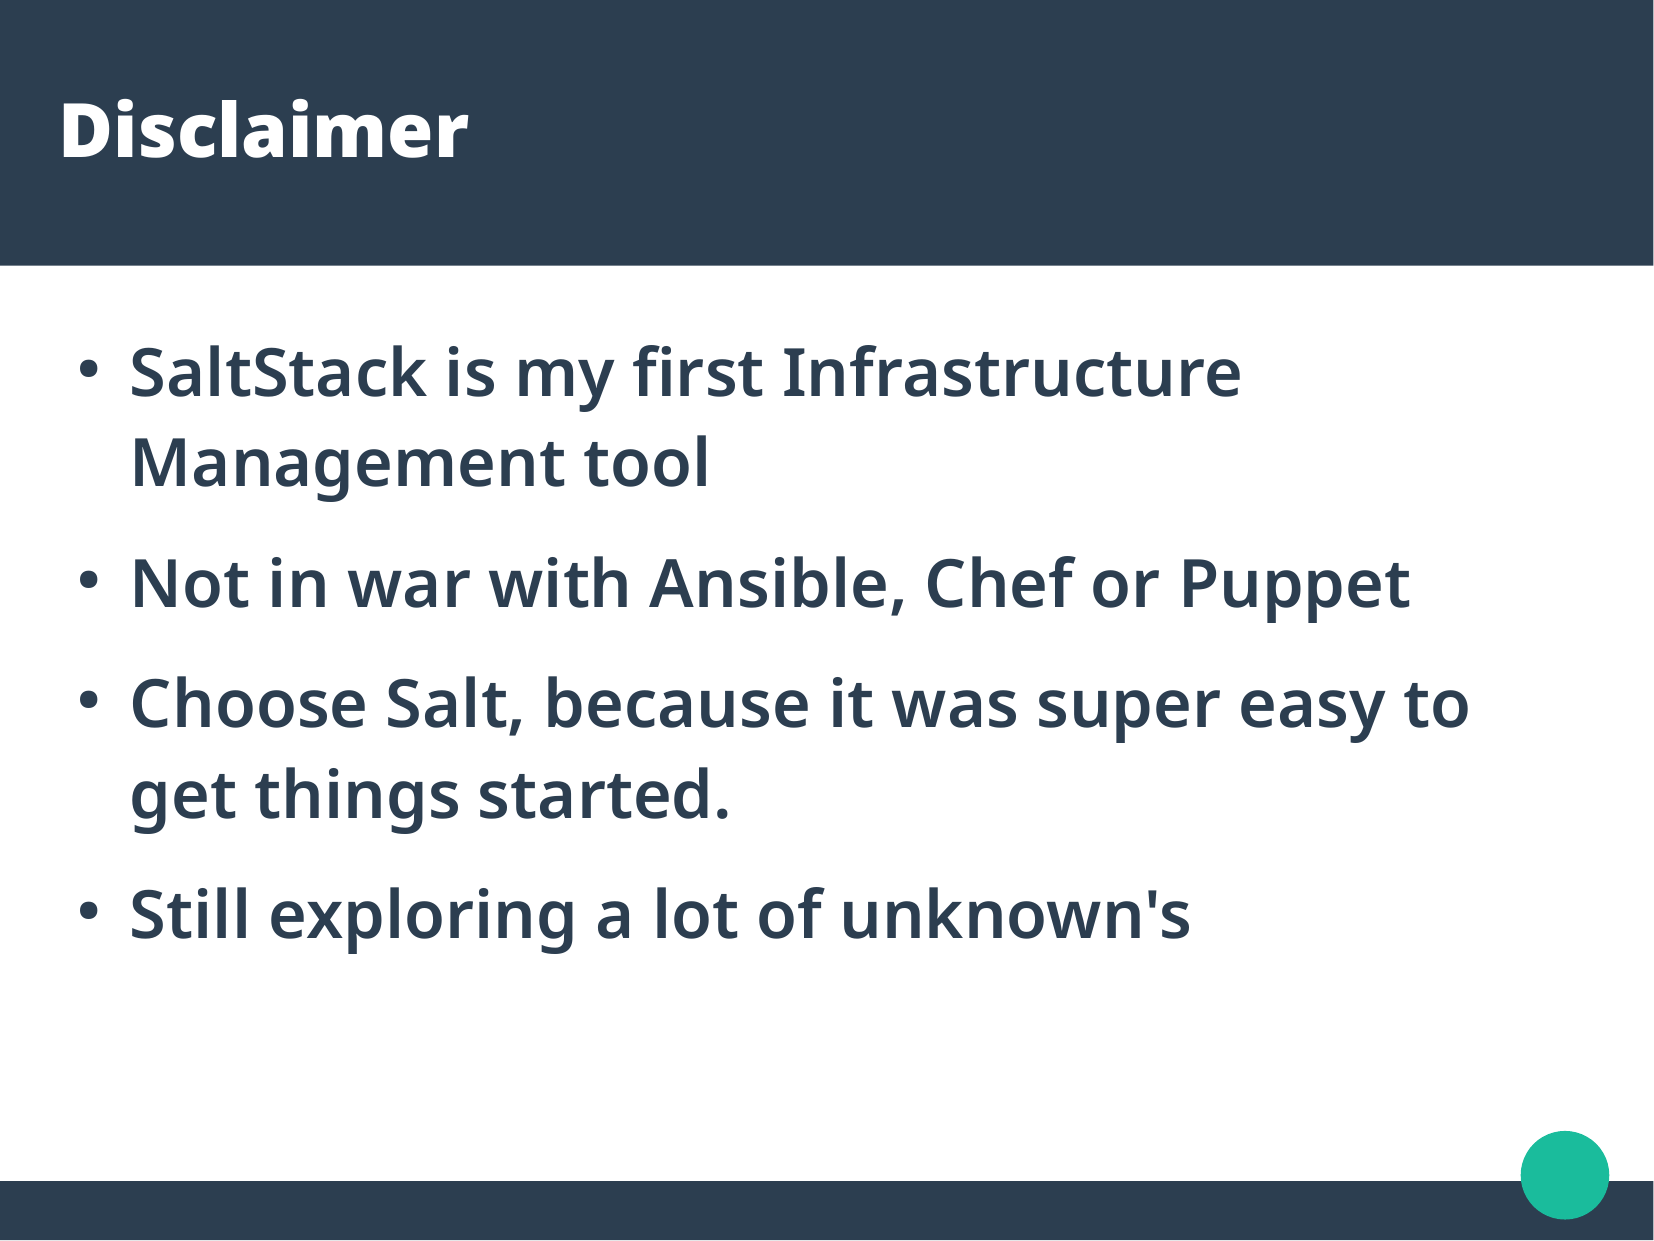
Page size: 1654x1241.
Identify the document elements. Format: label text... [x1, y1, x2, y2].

title Disclaimer [59, 49, 1595, 207]
list SaltStack is my first Infrastructure Management tool Not in war with Ansible, Chef or Puppet Choose Salt, because it was super easy to get things started. Still exploring a lot of unknown's [59, 324, 1595, 1152]
